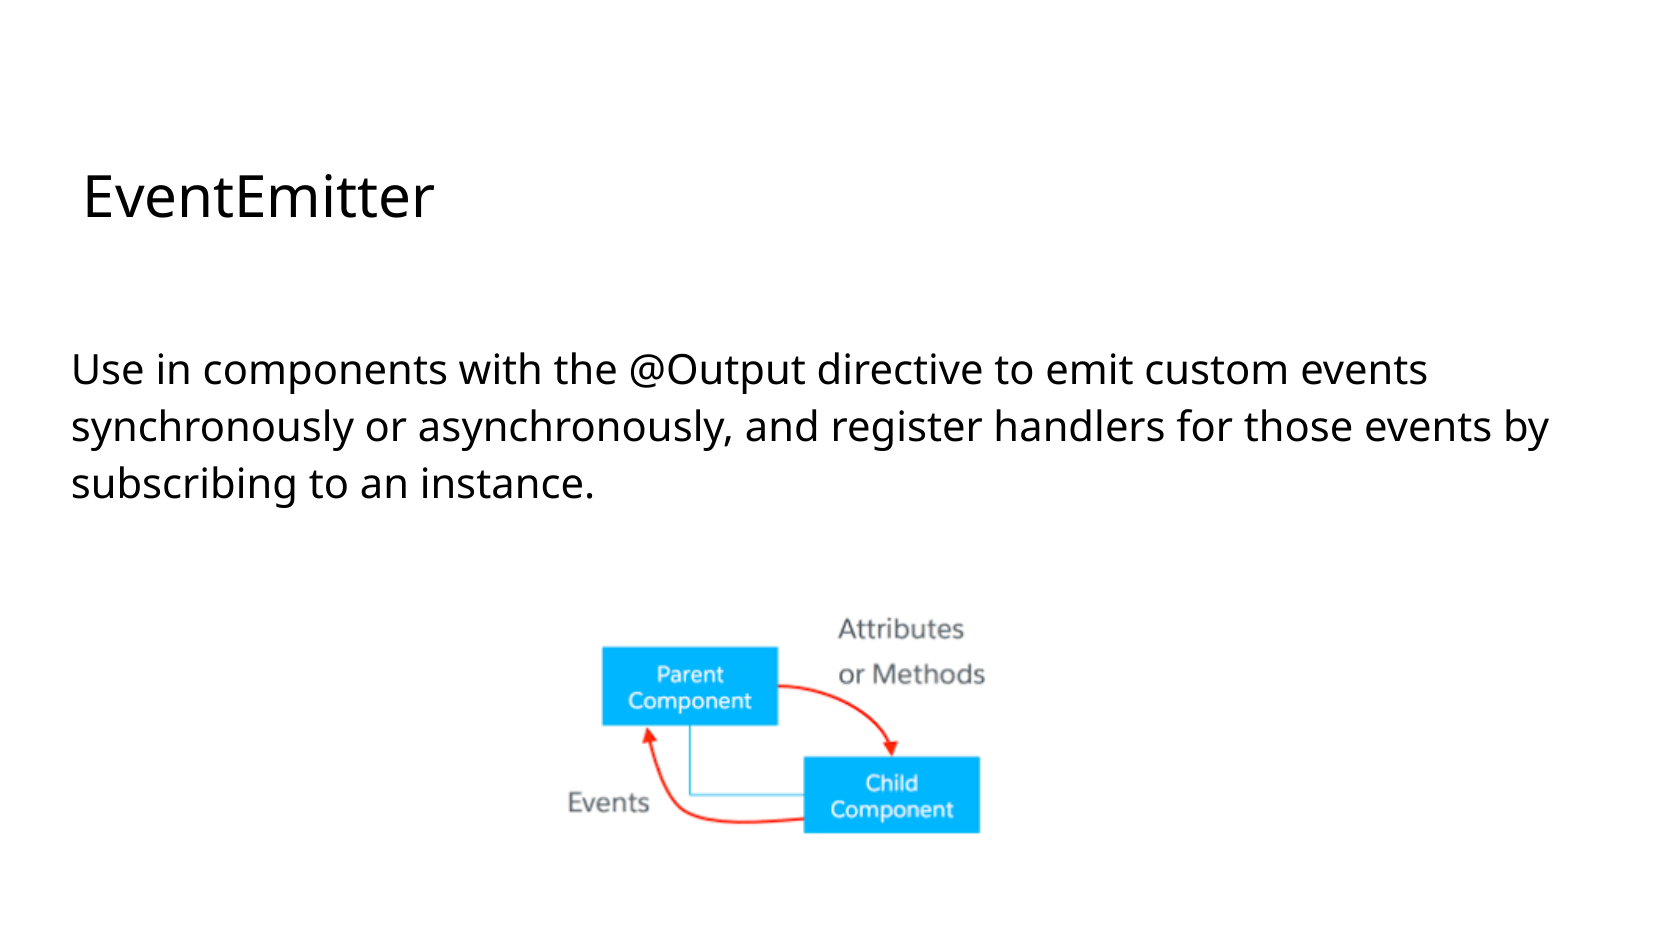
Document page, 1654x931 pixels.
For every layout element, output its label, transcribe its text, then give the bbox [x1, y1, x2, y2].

subtitle Use in components with the @Output directive to emit custom events synchronously or asynchronously, and register handlers for those events by subscribing to an instance. [70, 283, 1559, 567]
picture [539, 590, 1004, 857]
title EventEmitter [82, 129, 473, 260]
